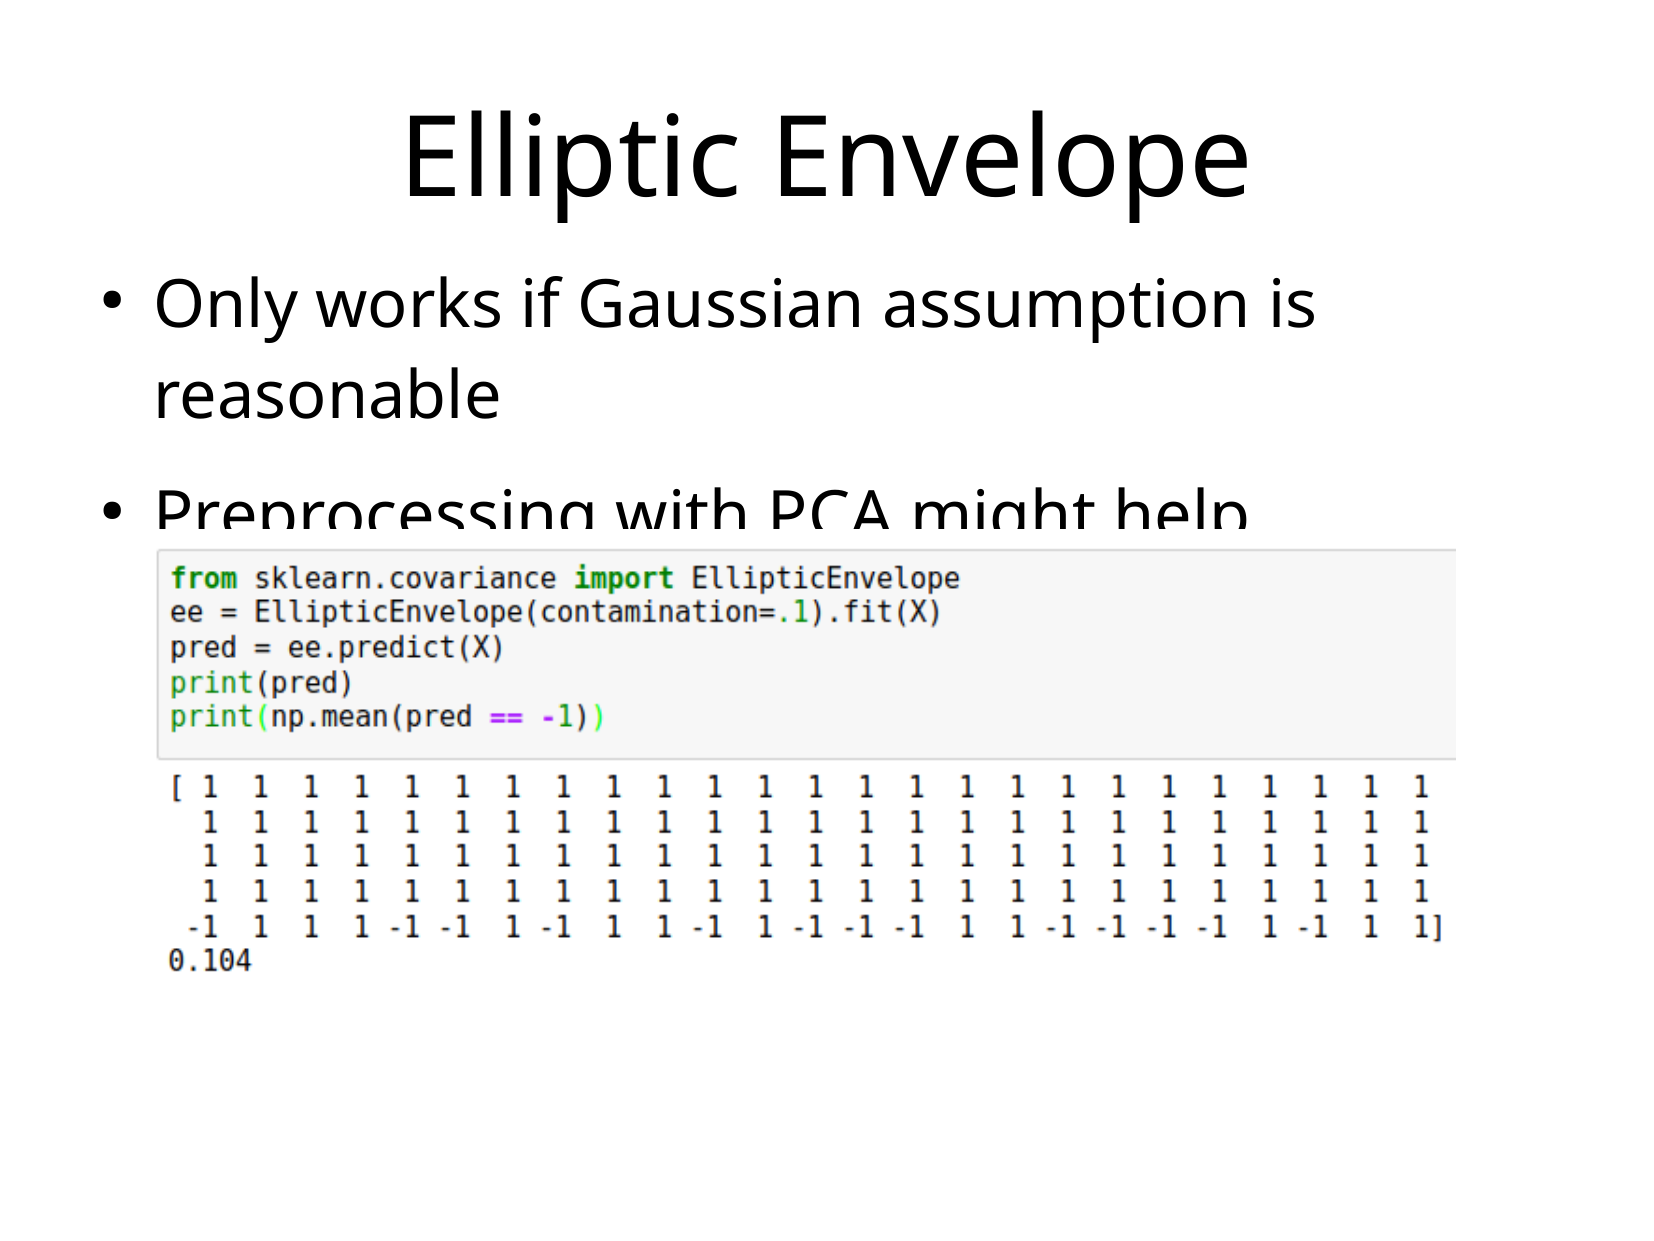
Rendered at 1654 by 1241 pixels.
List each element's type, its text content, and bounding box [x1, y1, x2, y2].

title Elliptic Envelope [82, 49, 1571, 256]
picture [146, 529, 1456, 991]
list Only works if Gaussian assumption is reasonable Preprocessing with PCA might help sometimes. [82, 256, 1571, 976]
